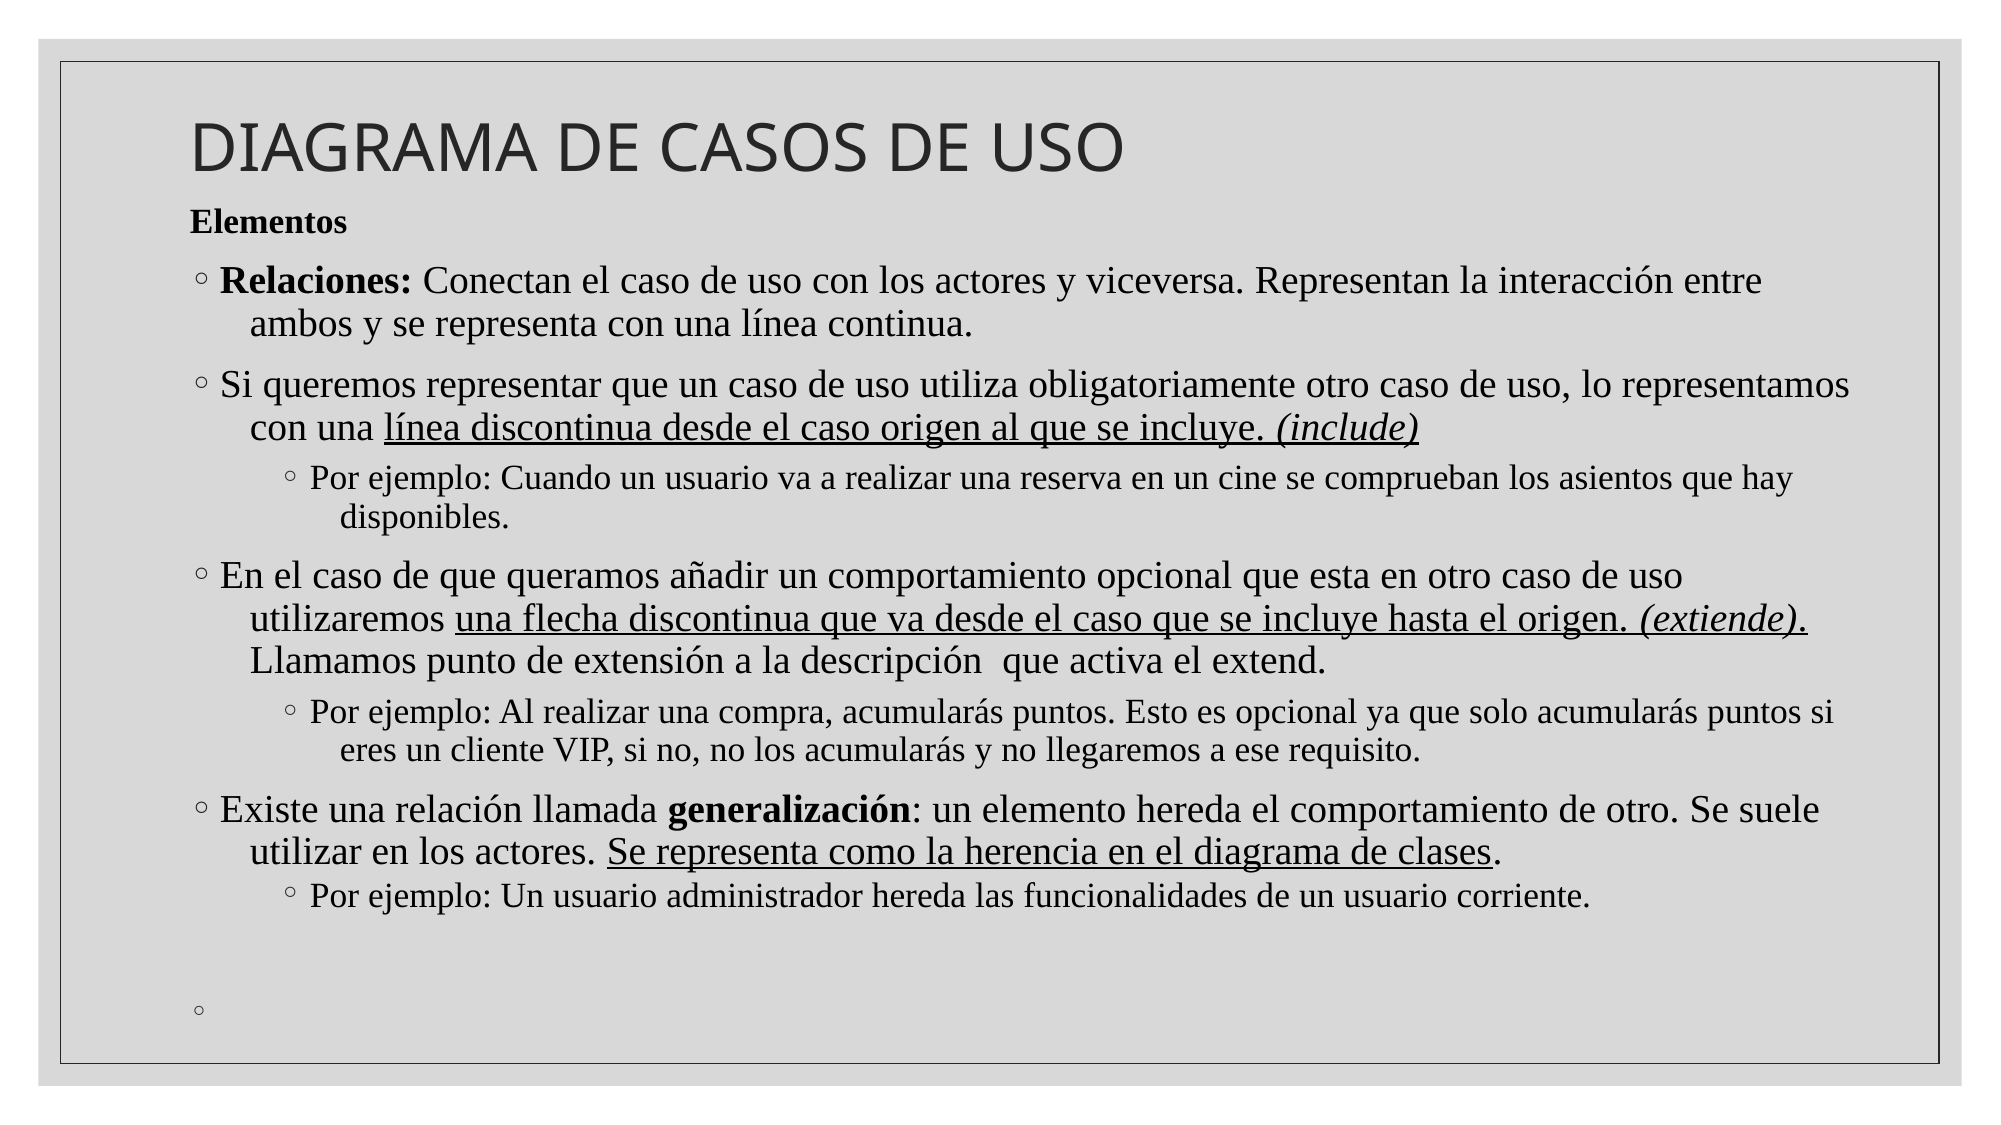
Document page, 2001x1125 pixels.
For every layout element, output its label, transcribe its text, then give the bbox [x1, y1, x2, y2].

title DIAGRAMA DE CASOS DE USO [174, 105, 1825, 195]
list Elementos Relaciones: Conectan el caso de uso con los actores y viceversa. Representan la interacción entre ambos y se representa con una línea continua. Si queremos representar que un caso de uso utiliza obligatoriamente otro caso de uso, lo representamos con una línea discontinua desde el caso origen al que se incluye. (include) Por ejemplo: Cuando un usuario va a realizar una reserva en un cine se comprueban los asientos que hay disponibles. En el caso de que queramos añadir un comportamiento opcional que esta en otro caso de uso utilizaremos una flecha discontinua que va desde el caso que se incluye hasta el origen. (extiende). Llamamos punto de extensión a la descripción que activa el extend. Por ejemplo: Al realizar una compra, acumularás puntos. Esto es opcional ya que solo acumularás puntos si eres un cliente VIP, si no, no los acumularás y no llegaremos a ese requisito. Existe una relación llamada generalización: un elemento hereda el comportamiento de otro. Se suele utilizar en los actores. Se representa como la herencia en el diagrama de clases. Por ejemplo: Un usuario administrador hereda las funcionalidades de un usuario corriente. [174, 195, 1875, 977]
